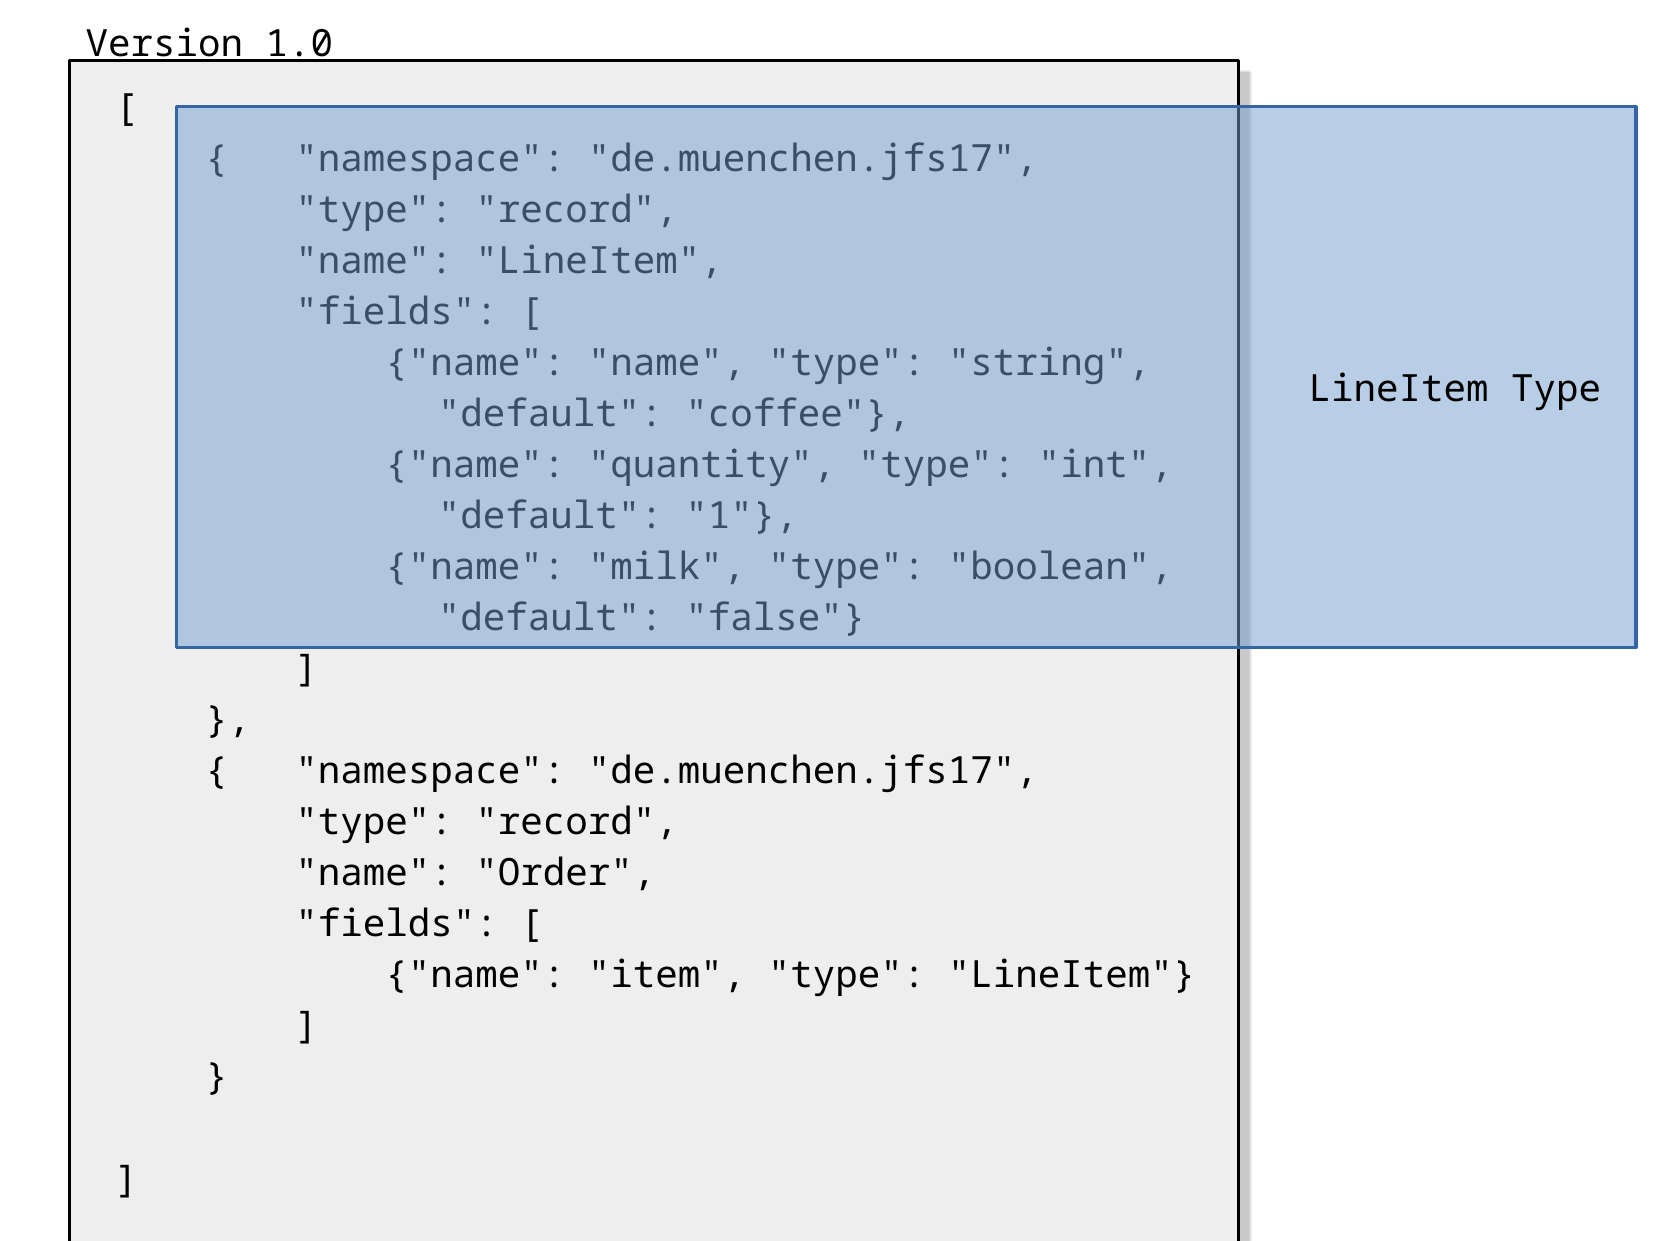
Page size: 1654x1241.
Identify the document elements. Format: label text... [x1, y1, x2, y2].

text_box LineItem Type [1293, 353, 1616, 413]
text_box [ { "namespace": "de.muenchen.jfs17", "type": "record", "name": "LineItem", "fields": [ {"name": "name", "type": "string", "default": "coffee"}, {"name": "quantity", "type": "int", "default": "1"}, {"name": "milk", "type": "boolean", "default": "false"} ] }, { "namespace": "de.muenchen.jfs17", "type": "record", "name": "Order", "fields": [ {"name": "item", "type": "LineItem"} ] } ] [100, 73, 1211, 1241]
text_box [69, 60, 1636, 1241]
text_box Version 1.0 [70, 8, 349, 68]
